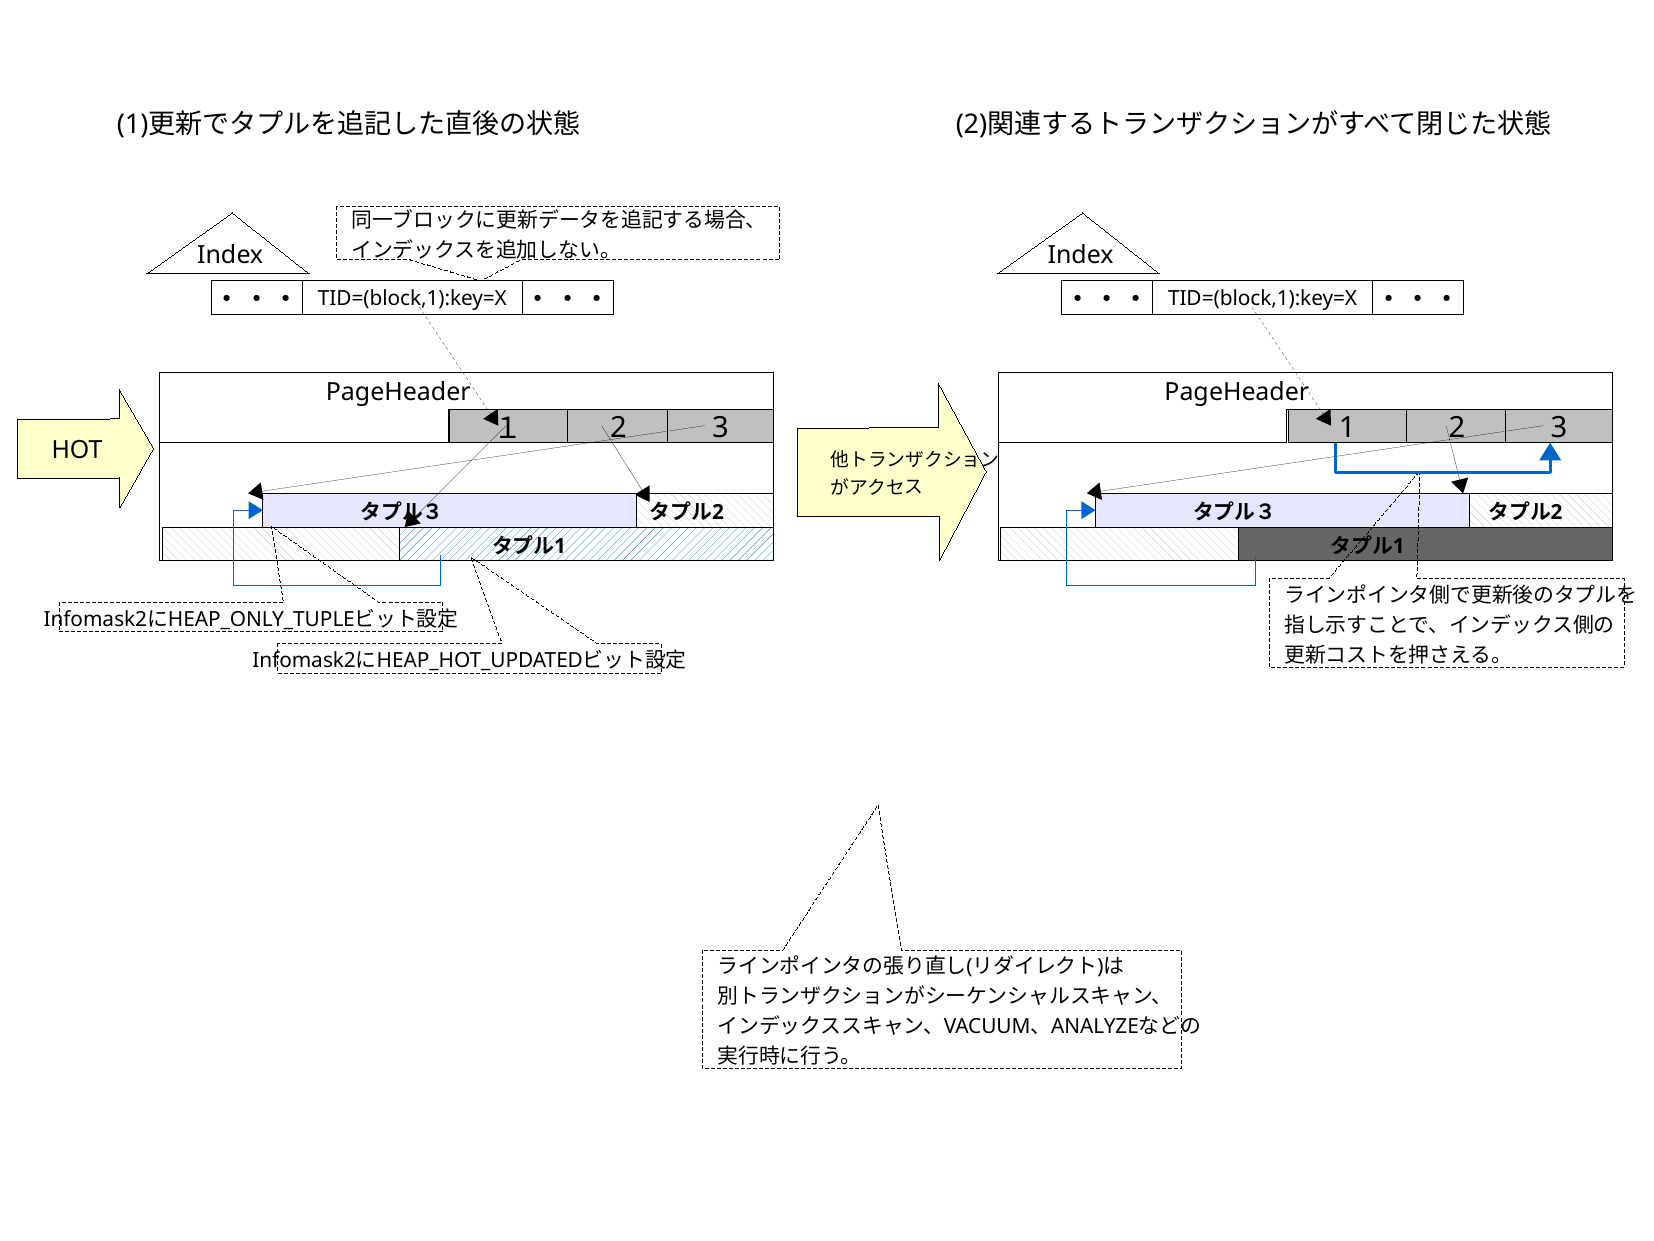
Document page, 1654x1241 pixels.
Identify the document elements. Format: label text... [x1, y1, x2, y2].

text_box タプル３ [406, 493, 637, 528]
text_box 1 [1288, 410, 1406, 443]
text_box ラインポインタ側で更新後のタプルを 指し示すことで、インデックス側の 更新コストを押さえる。 [1269, 474, 1625, 668]
text_box 2 [1451, 432, 1505, 443]
text_box [276, 528, 400, 561]
text_box タプル1 [400, 528, 774, 561]
text_box タプル３ [262, 493, 437, 528]
text_box ラインポインタの張り直し(リダイレクト)は 別トランザクションがシーケンシャルスキャン、 インデックススキャン、VACUUM、ANALYZEなどの 実行時に行う。 [702, 804, 1182, 1069]
text_box 2 [1406, 410, 1505, 443]
text_box 3 [667, 410, 774, 443]
text_box ・・・ [1061, 280, 1153, 315]
text_box 2 [612, 432, 667, 443]
text_box 他トランザクション がアクセス [797, 383, 987, 561]
text_box Index [146, 212, 310, 274]
text_box TID=(block,1):key=X [1153, 280, 1372, 315]
text_box １ [449, 410, 567, 443]
text_box 2 [567, 410, 667, 443]
text_box PageHeader [998, 372, 1613, 443]
text_box [162, 527, 233, 561]
text_box タプル2 [637, 493, 774, 528]
text_box (1)更新でタプルを追記した直後の状態 (2)関連するトランザクションがすべて閉じた状態 [102, 94, 1607, 148]
text_box Index [997, 212, 1160, 274]
text_box Infomask2にHEAP_ONLY_TUPLEビット設定 [59, 526, 443, 632]
text_box タプル1 [1239, 528, 1370, 561]
text_box タプル３ [1419, 493, 1470, 528]
text_box ・・・ [522, 280, 614, 315]
text_box タプル３ [1095, 493, 1400, 528]
text_box [234, 527, 276, 561]
text_box PageHeader [159, 372, 774, 443]
text_box Infomask2にHEAP_HOT_UPDATEDビット設定 [277, 556, 662, 674]
text_box 3 [1505, 410, 1613, 443]
text_box HOT [17, 389, 154, 508]
text_box タプル2 [1470, 493, 1613, 528]
text_box ・・・ [211, 280, 303, 315]
text_box タプル1 [1418, 528, 1613, 561]
text_box 同一ブロックに更新データを追記する場合、 インデックスを追加しない。 [336, 206, 780, 281]
text_box TID=(block,1):key=X [303, 280, 522, 315]
text_box [1067, 527, 1239, 561]
text_box [1000, 527, 1066, 561]
text_box ・・・ [1372, 280, 1464, 315]
